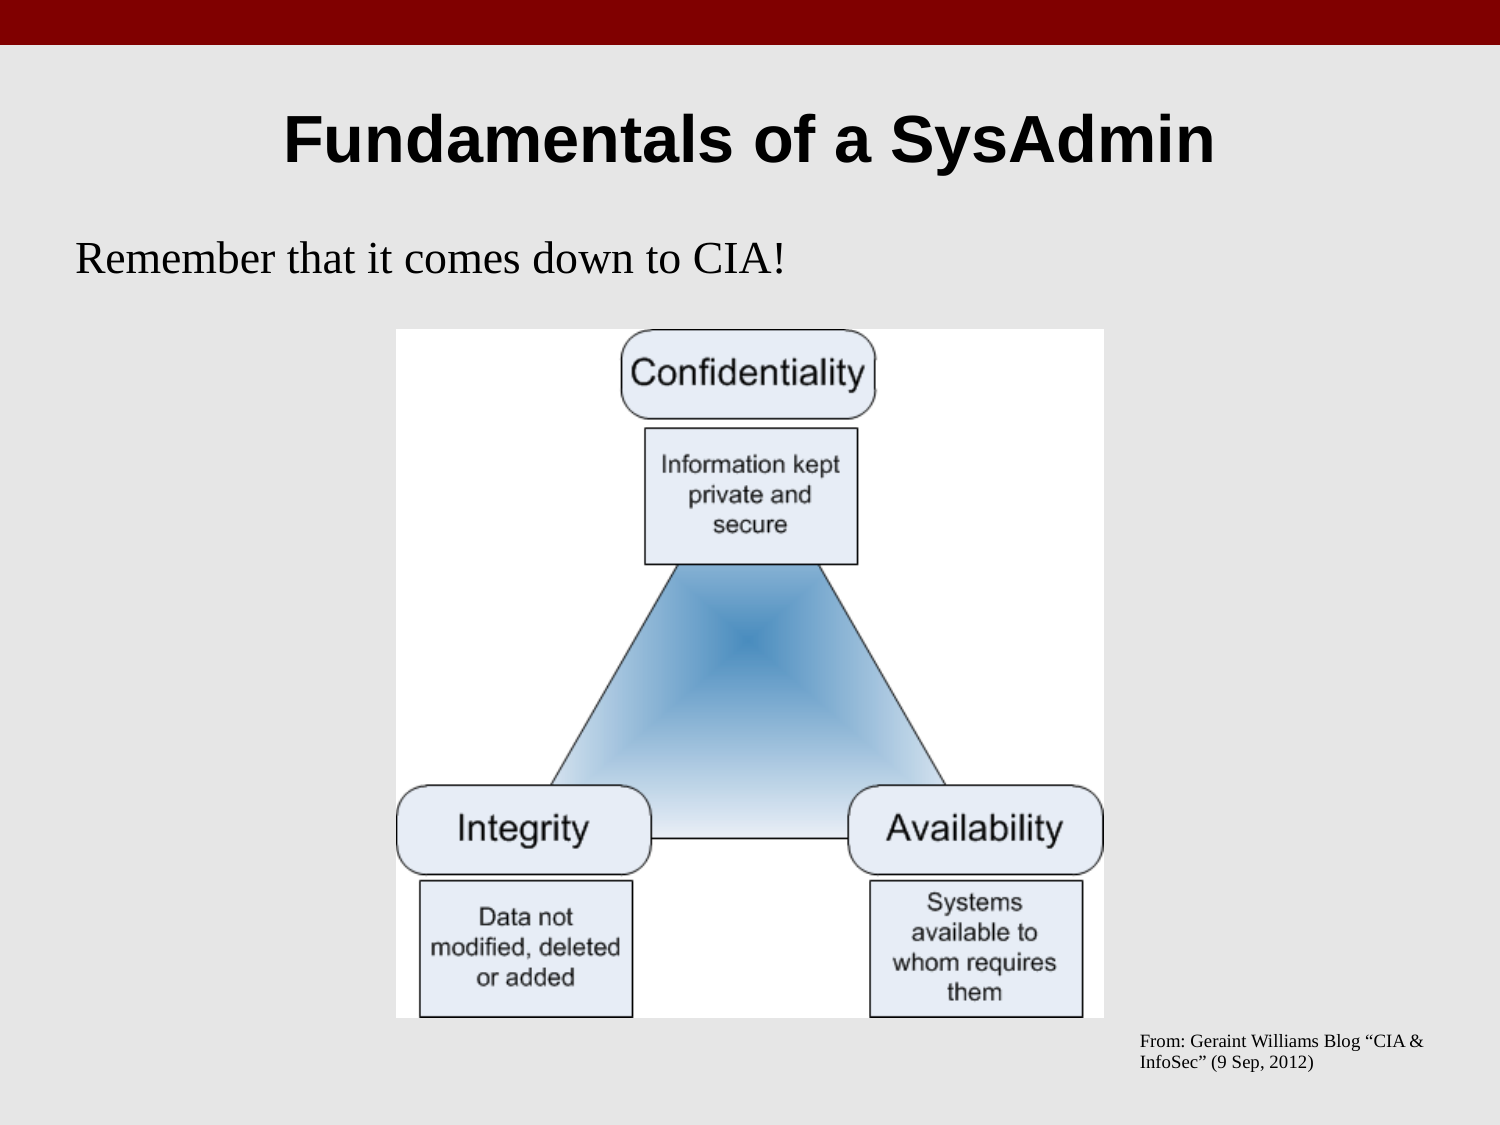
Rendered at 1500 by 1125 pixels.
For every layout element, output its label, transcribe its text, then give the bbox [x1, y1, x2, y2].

list Remember that it comes down to CIA! [75, 233, 1425, 1096]
picture [396, 329, 1104, 1018]
text_box From: Geraint Williams Blog “CIA & InfoSec” (9 Sep, 2012) [1125, 1023, 1441, 1081]
title Fundamentals of a SysAdmin [75, 45, 1425, 233]
